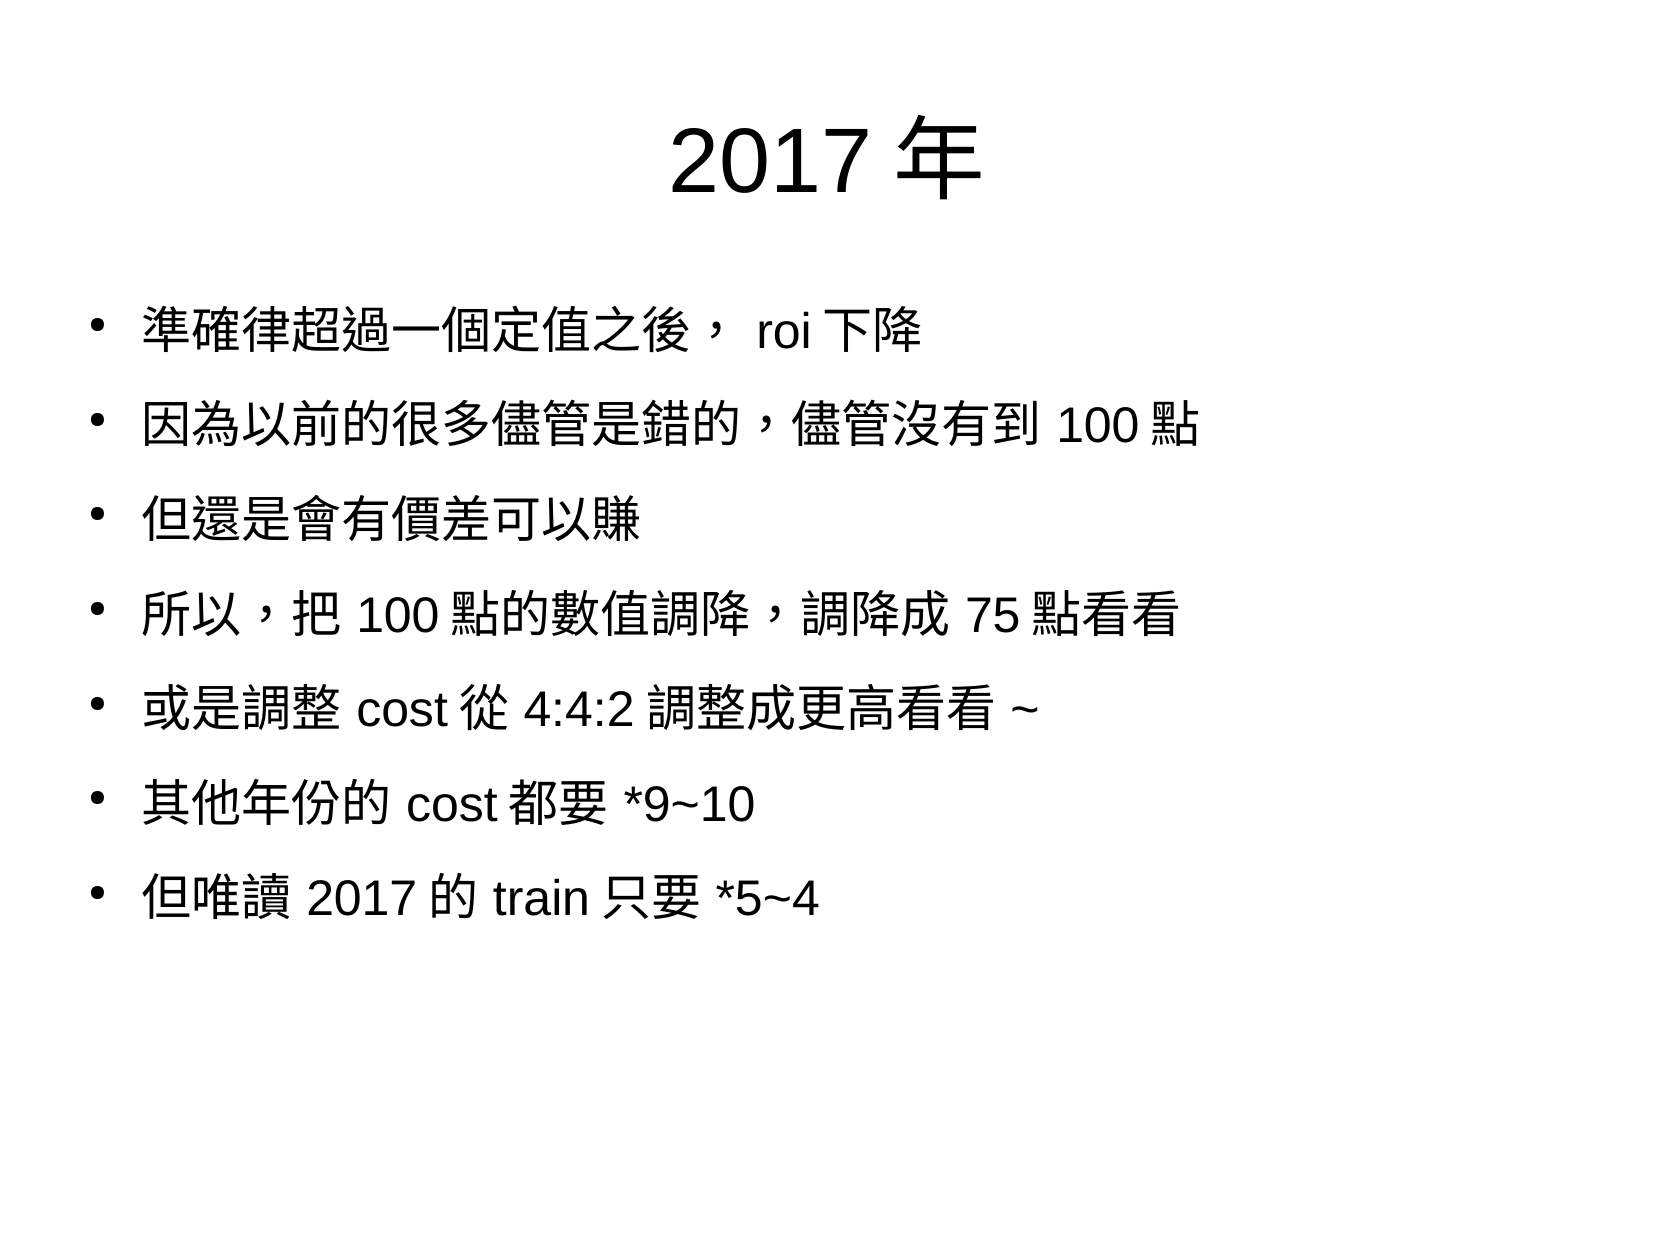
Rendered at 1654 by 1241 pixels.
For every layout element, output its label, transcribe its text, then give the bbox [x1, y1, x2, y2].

list 準確律超過一個定值之後，roi下降 因為以前的很多儘管是錯的，儘管沒有到100點 但還是會有價差可以賺 所以，把100點的數值調降，調降成75點看看 或是調整cost從4:4:2調整成更高看看~ 其他年份的cost都要*9~10 但唯讀2017的train只要*5~4 [70, 290, 1559, 1010]
title 2017年 [82, 49, 1571, 257]
